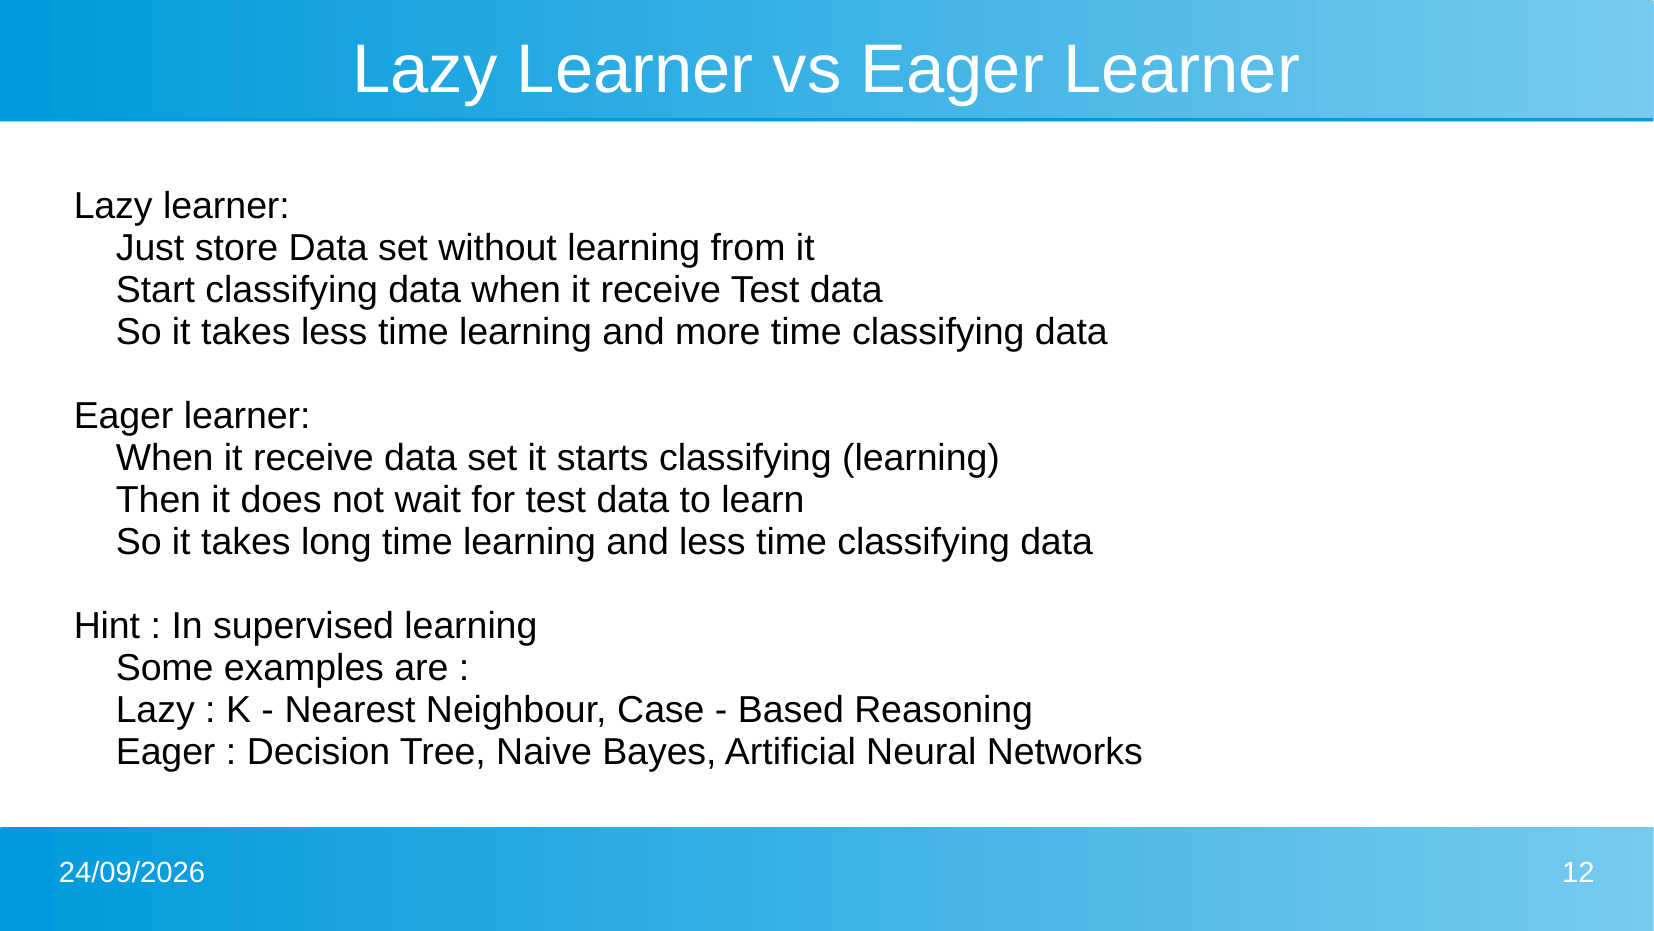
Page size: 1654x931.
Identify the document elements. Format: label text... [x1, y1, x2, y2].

text_box Lazy learner: Just store Data set without learning from it Start classifying data when it receive Test data So it takes less time learning and more time classifying data Eager learner: When it receive data set it starts classifying (learning) Then it does not wait for test data to learn So it takes long time learning and less time classifying data Hint : In supervised learning Some examples are : Lazy : K - Nearest Neighbour, Case - Based Reasoning Eager : Decision Tree, Naive Bayes, Artificial Neural Networks [59, 177, 1595, 931]
title Lazy Learner vs Eager Learner [59, 29, 1595, 108]
